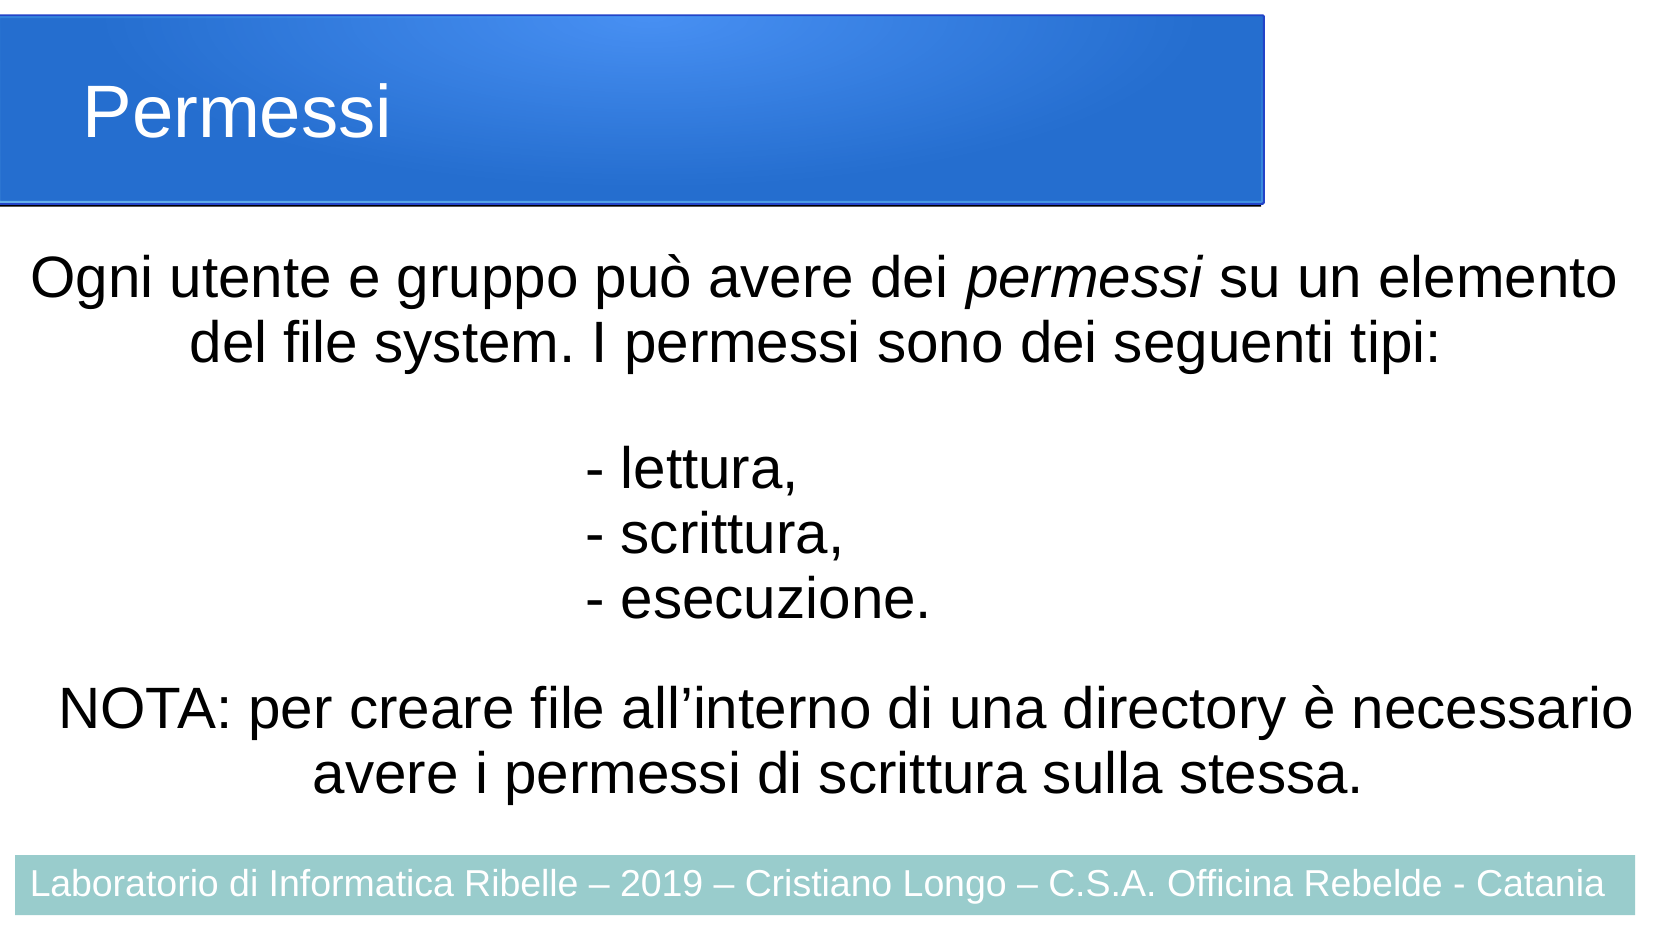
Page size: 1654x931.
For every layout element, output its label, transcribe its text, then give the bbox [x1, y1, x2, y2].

text_box NOTA: per creare file all’interno di una directory è necessario avere i permessi di scrittura sulla stessa. [45, 660, 1651, 822]
text_box Laboratorio di Informatica Ribelle – 2019 – Cristiano Longo – C.S.A. Officina Rebelde - Catania [15, 855, 1636, 916]
title Permessi [82, 35, 1235, 189]
subtitle Ogni utente e gruppo può avere dei permessi su un elemento del file system. I permessi sono dei seguenti tipi: [22, 228, 1628, 391]
text_box - lettura, - scrittura, - esecuzione. [585, 420, 1013, 647]
